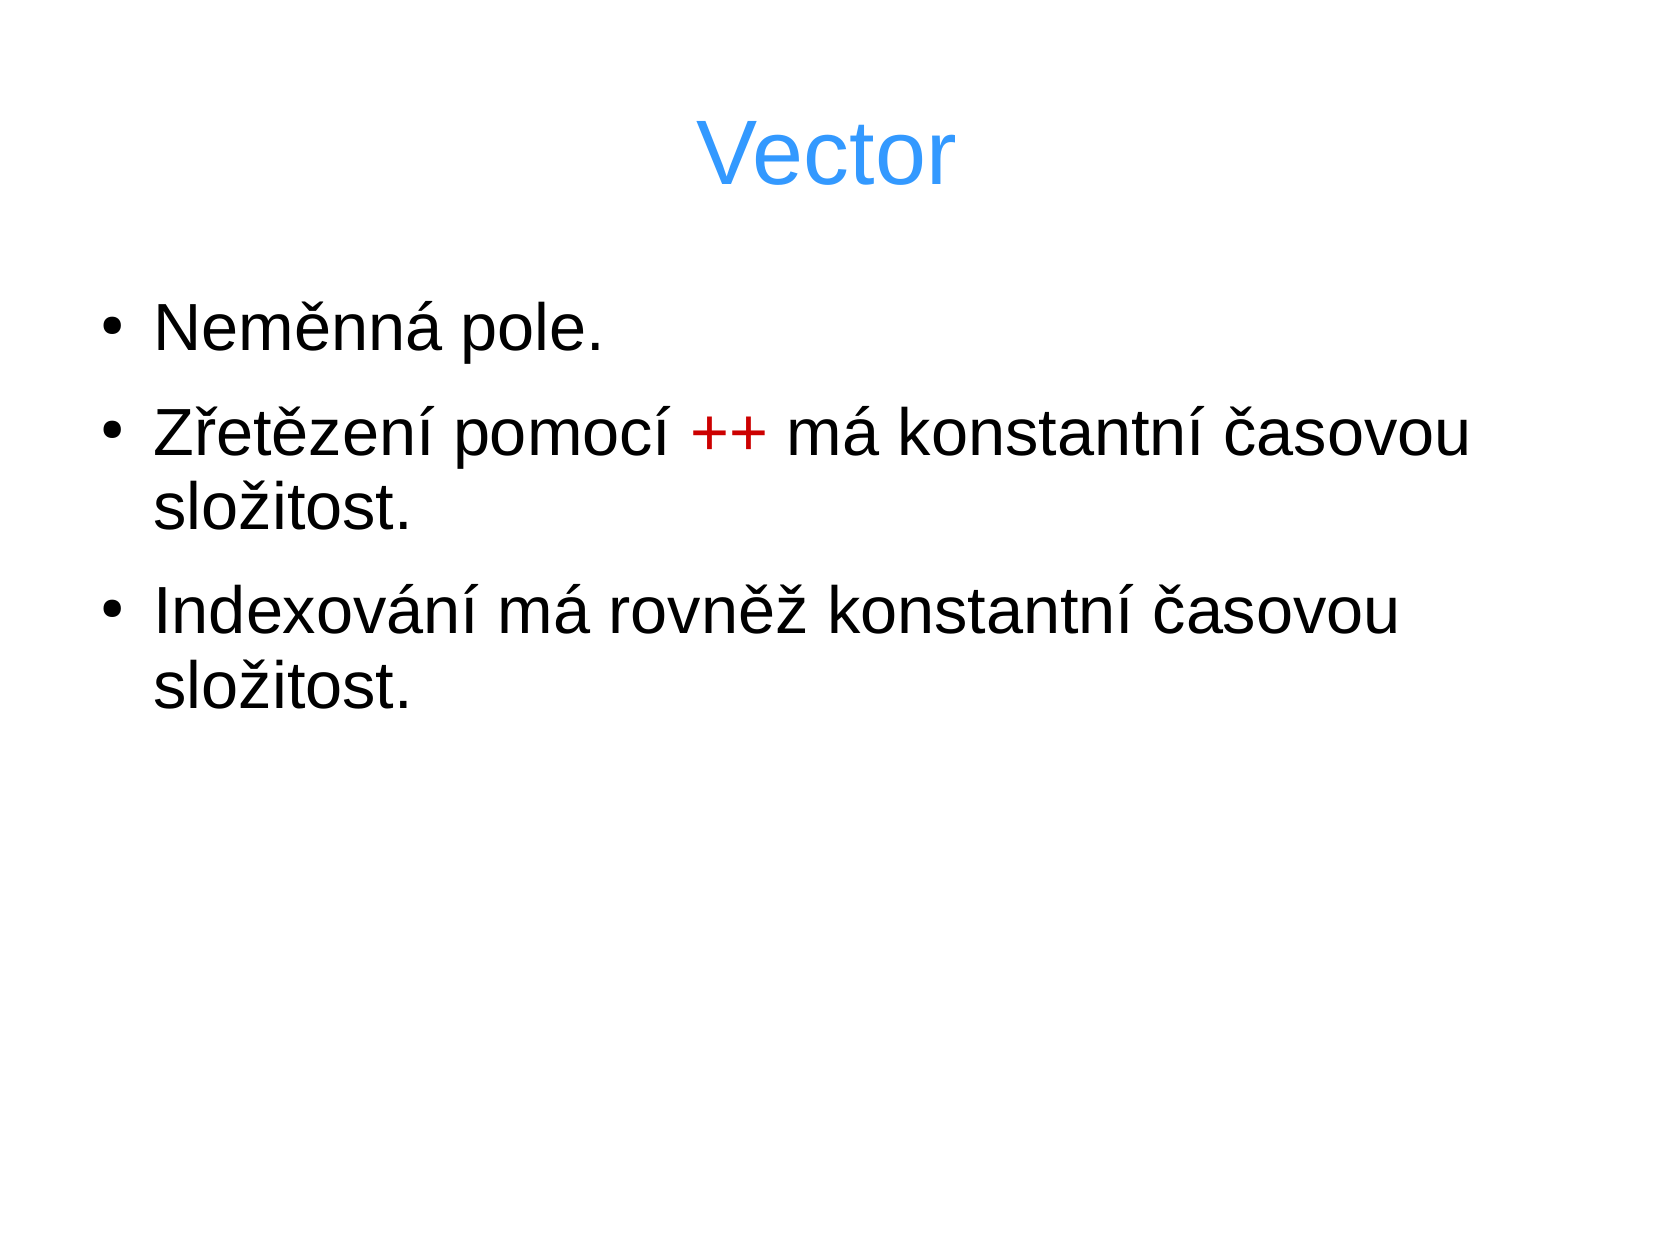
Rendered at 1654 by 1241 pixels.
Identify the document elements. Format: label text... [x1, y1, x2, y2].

title Vector [82, 49, 1571, 257]
list Neměnná pole. Zřetězení pomocí ++ má konstantní časovou složitost. Indexování má rovněž konstantní časovou složitost. [82, 290, 1571, 1010]
